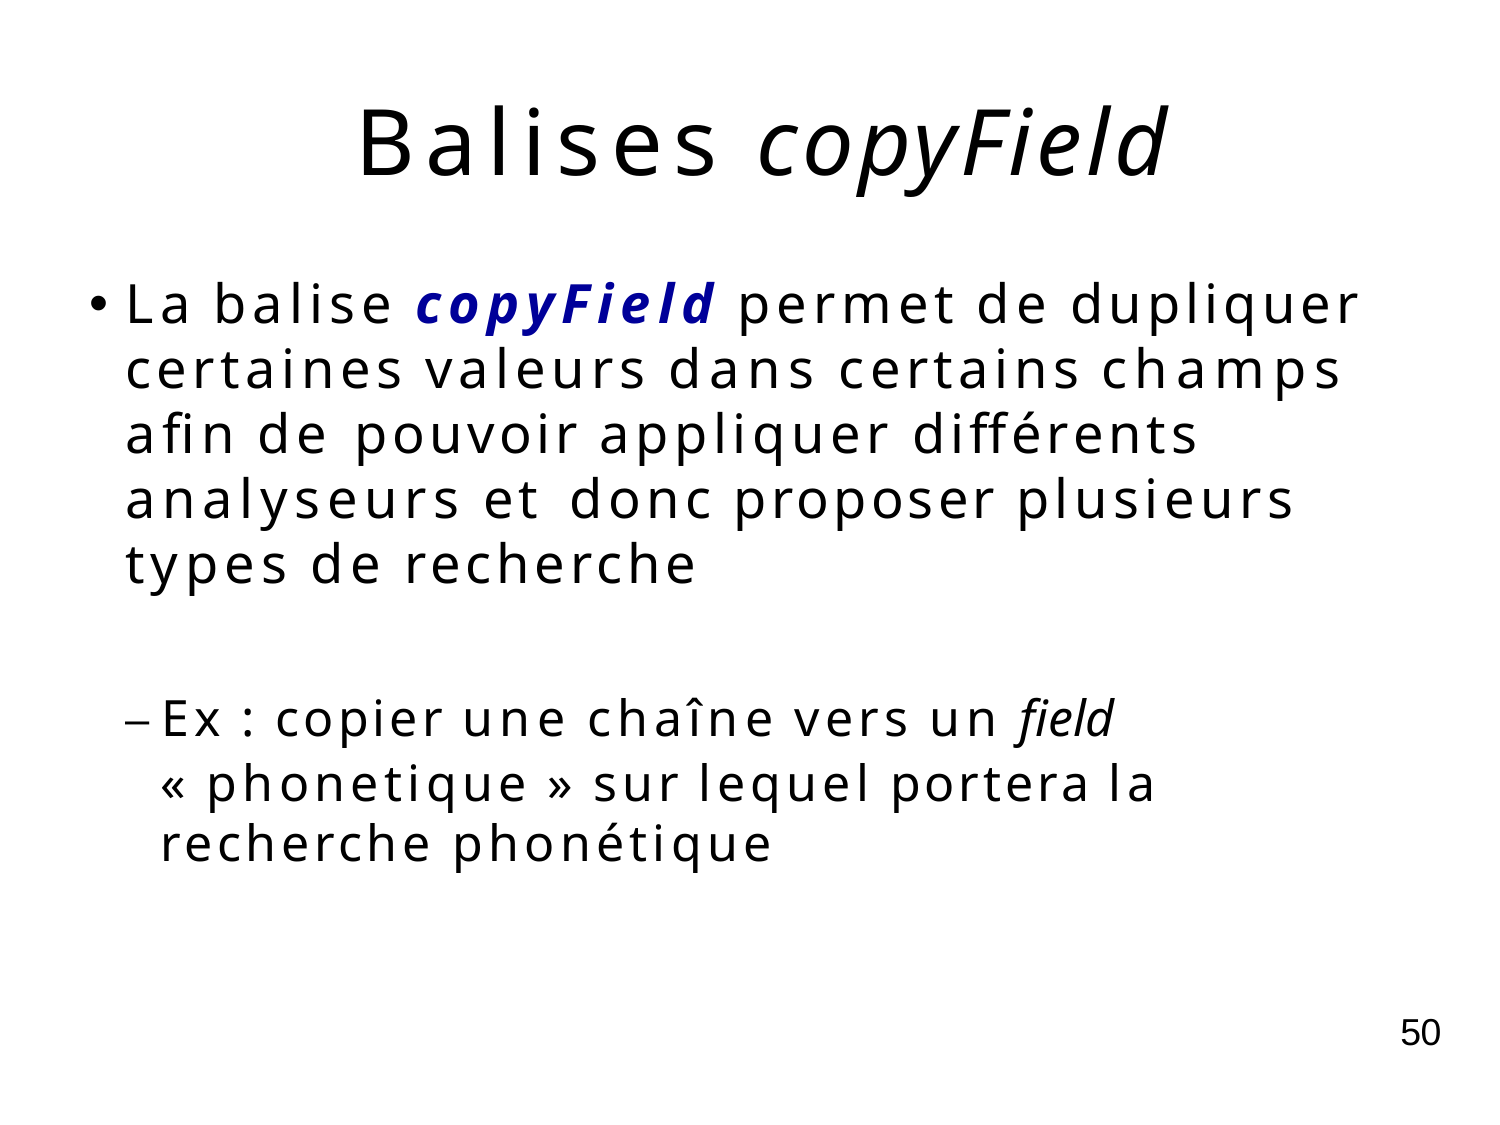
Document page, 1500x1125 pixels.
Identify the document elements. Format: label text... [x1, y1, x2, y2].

text_box La balise copyField permet de dupliquer certaines valeurs dans certains champs afin de pouvoir appliquer différents analyseurs et donc proposer plusieurs types de recherche – Ex : copier une chaîne vers un field « phonetique » sur lequel portera la recherche phonétique [87, 267, 1410, 872]
slide_number 50 [1373, 1009, 1451, 1125]
title Balises copyField [87, 26, 1413, 272]
